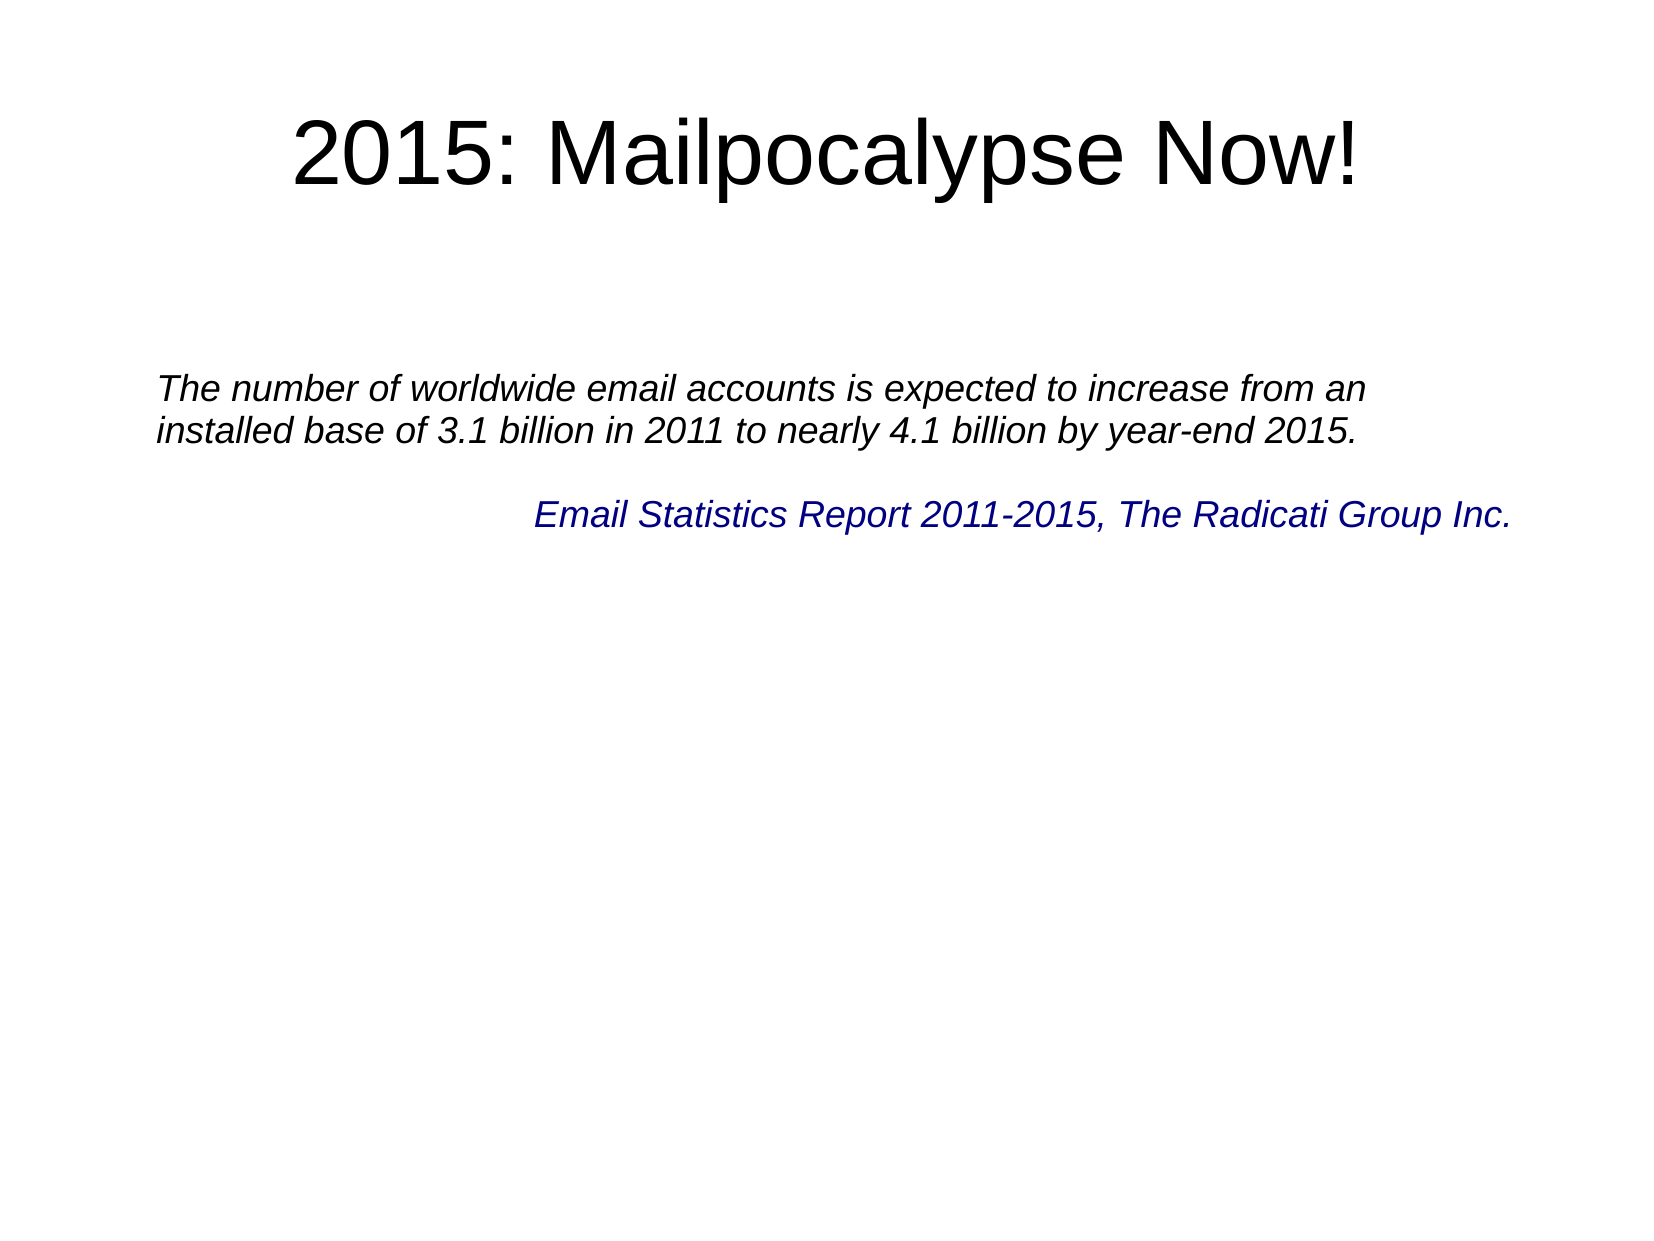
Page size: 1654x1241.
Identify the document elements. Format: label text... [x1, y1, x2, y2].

text_box The number of worldwide email accounts is expected to increase from an installed base of 3.1 billion in 2011 to nearly 4.1 billion by year-end 2015. Email Statistics Report 2011-2015, The Radicati Group Inc. [141, 360, 1529, 544]
title 2015: Mailpocalypse Now! [82, 49, 1571, 257]
title [118, 354, 863, 579]
